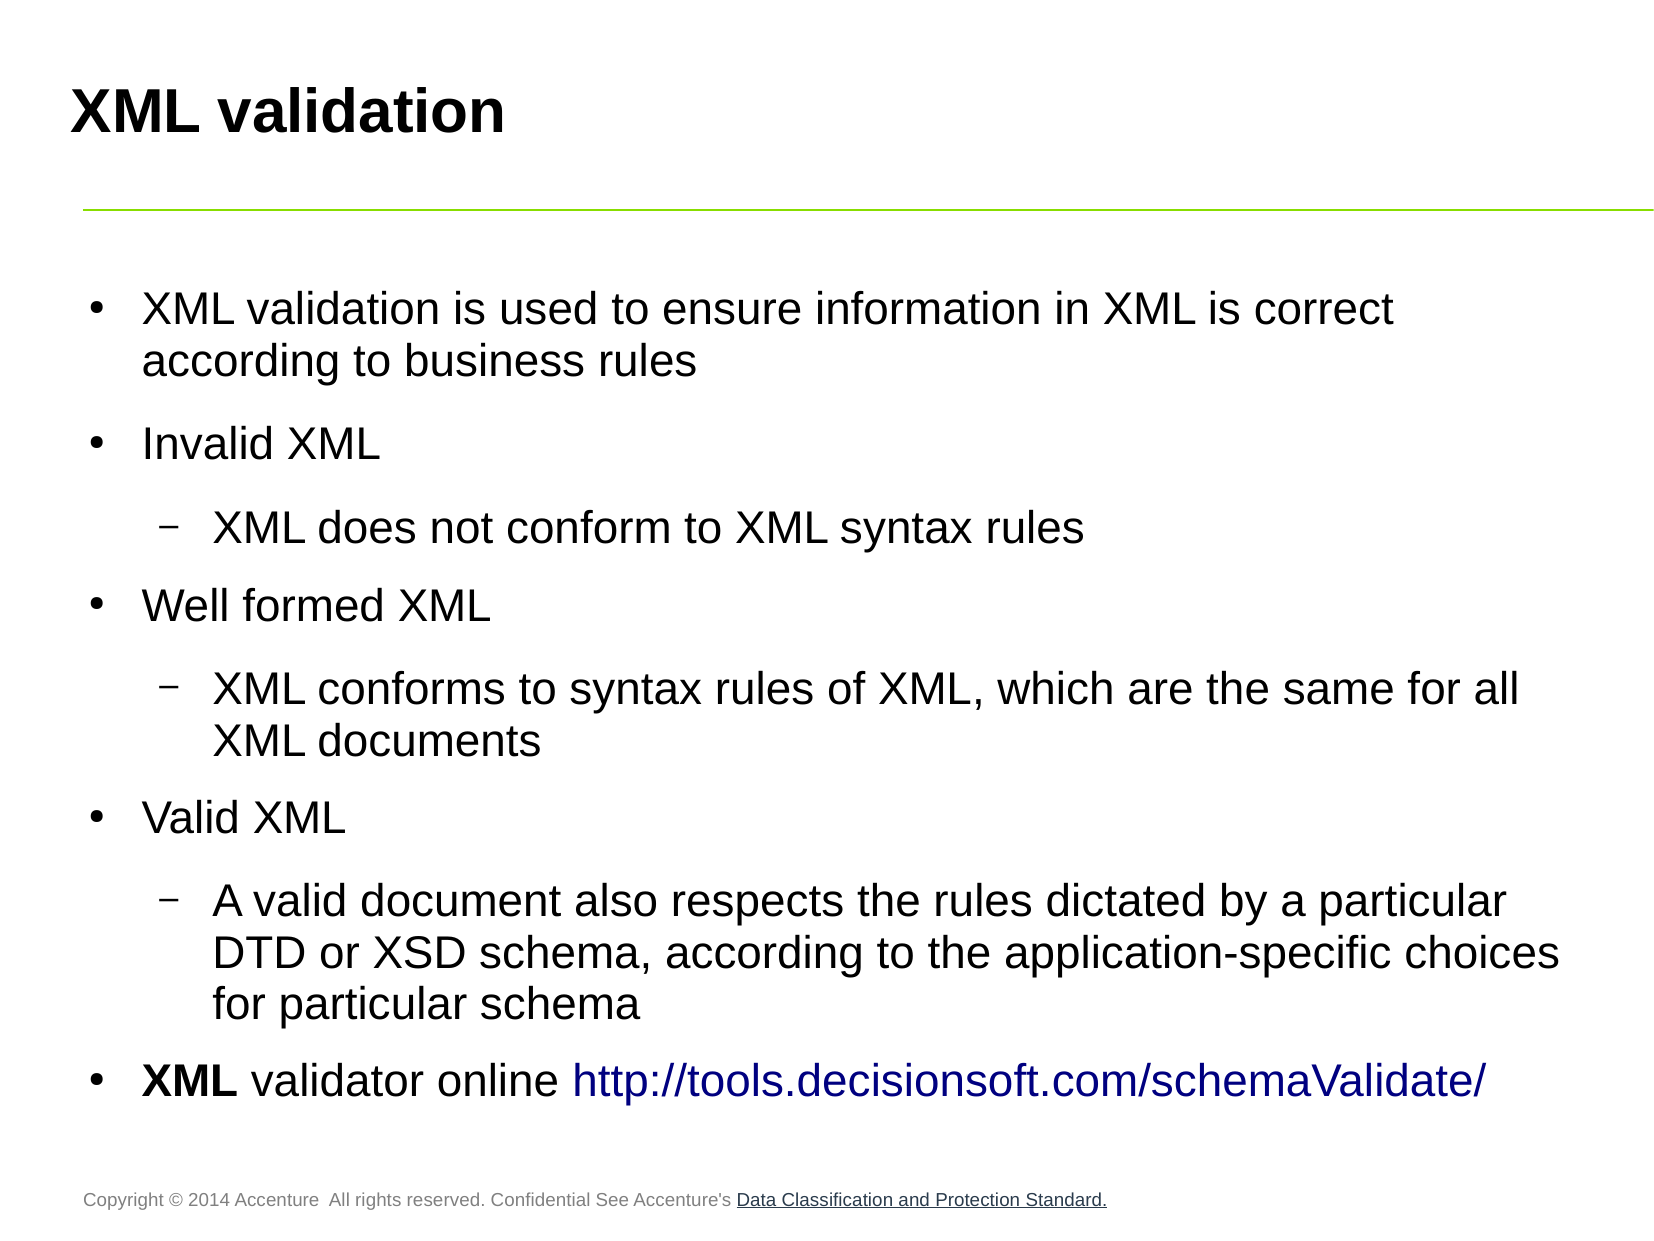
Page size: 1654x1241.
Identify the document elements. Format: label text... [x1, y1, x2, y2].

title XML validation [70, 56, 1560, 166]
list XML validation is used to ensure information in XML is correct according to business rules Invalid XML XML does not conform to XML syntax rules Well formed XML XML conforms to syntax rules of XML, which are the same for all XML documents Valid XML A valid document also respects the rules dictated by a particular DTD or XSD schema, according to the application-specific choices for particular schema XML validator online http://tools.decisionsoft.com/schemaValidate/ [70, 283, 1607, 1170]
